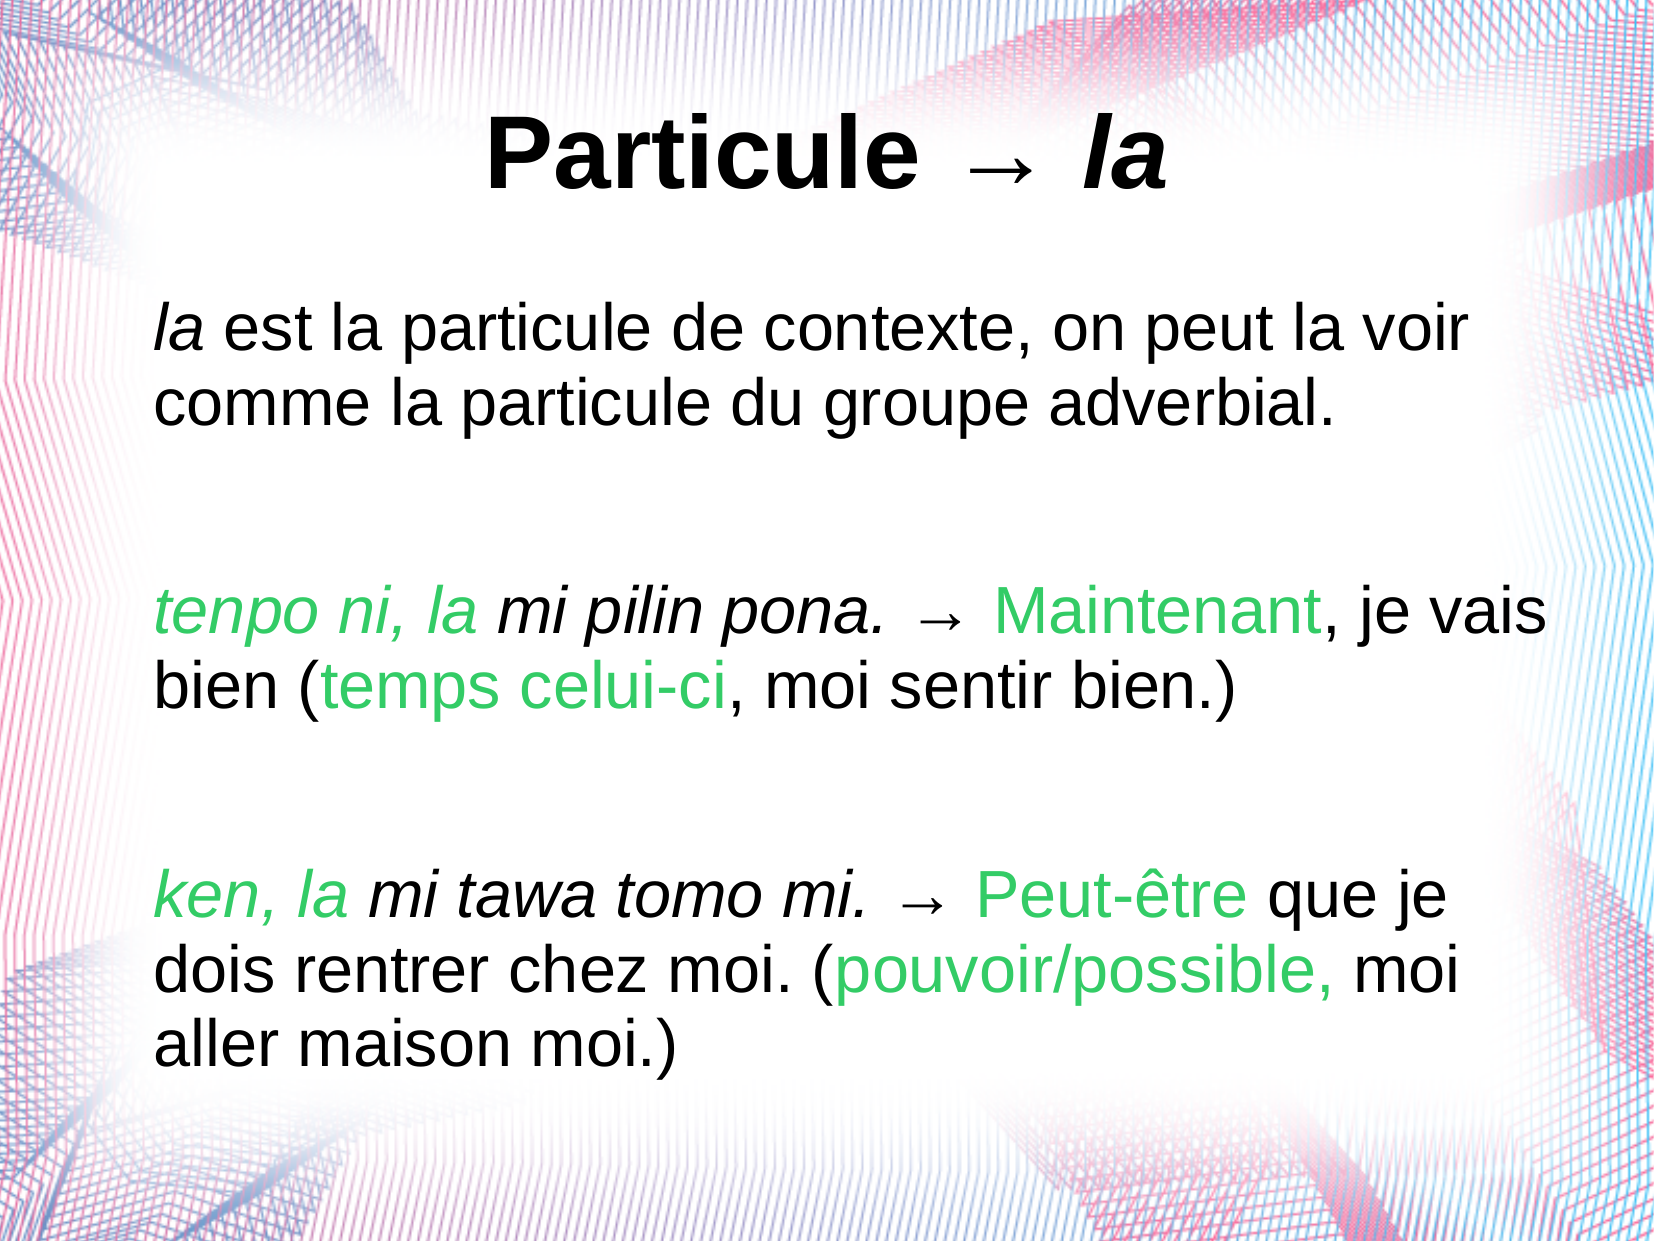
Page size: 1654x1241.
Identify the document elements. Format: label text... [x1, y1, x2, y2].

list la est la particule de contexte, on peut la voir comme la particule du groupe adverbial. tenpo ni, la mi pilin pona. → Maintenant, je vais bien (temps celui-ci, moi sentir bien.) ken, la mi tawa tomo mi. → Peut-être que je dois rentrer chez moi. (pouvoir/possible, moi aller maison moi.) [82, 290, 1571, 1241]
title Particule → la [82, 49, 1571, 257]
picture [0, 0, 1654, 1241]
